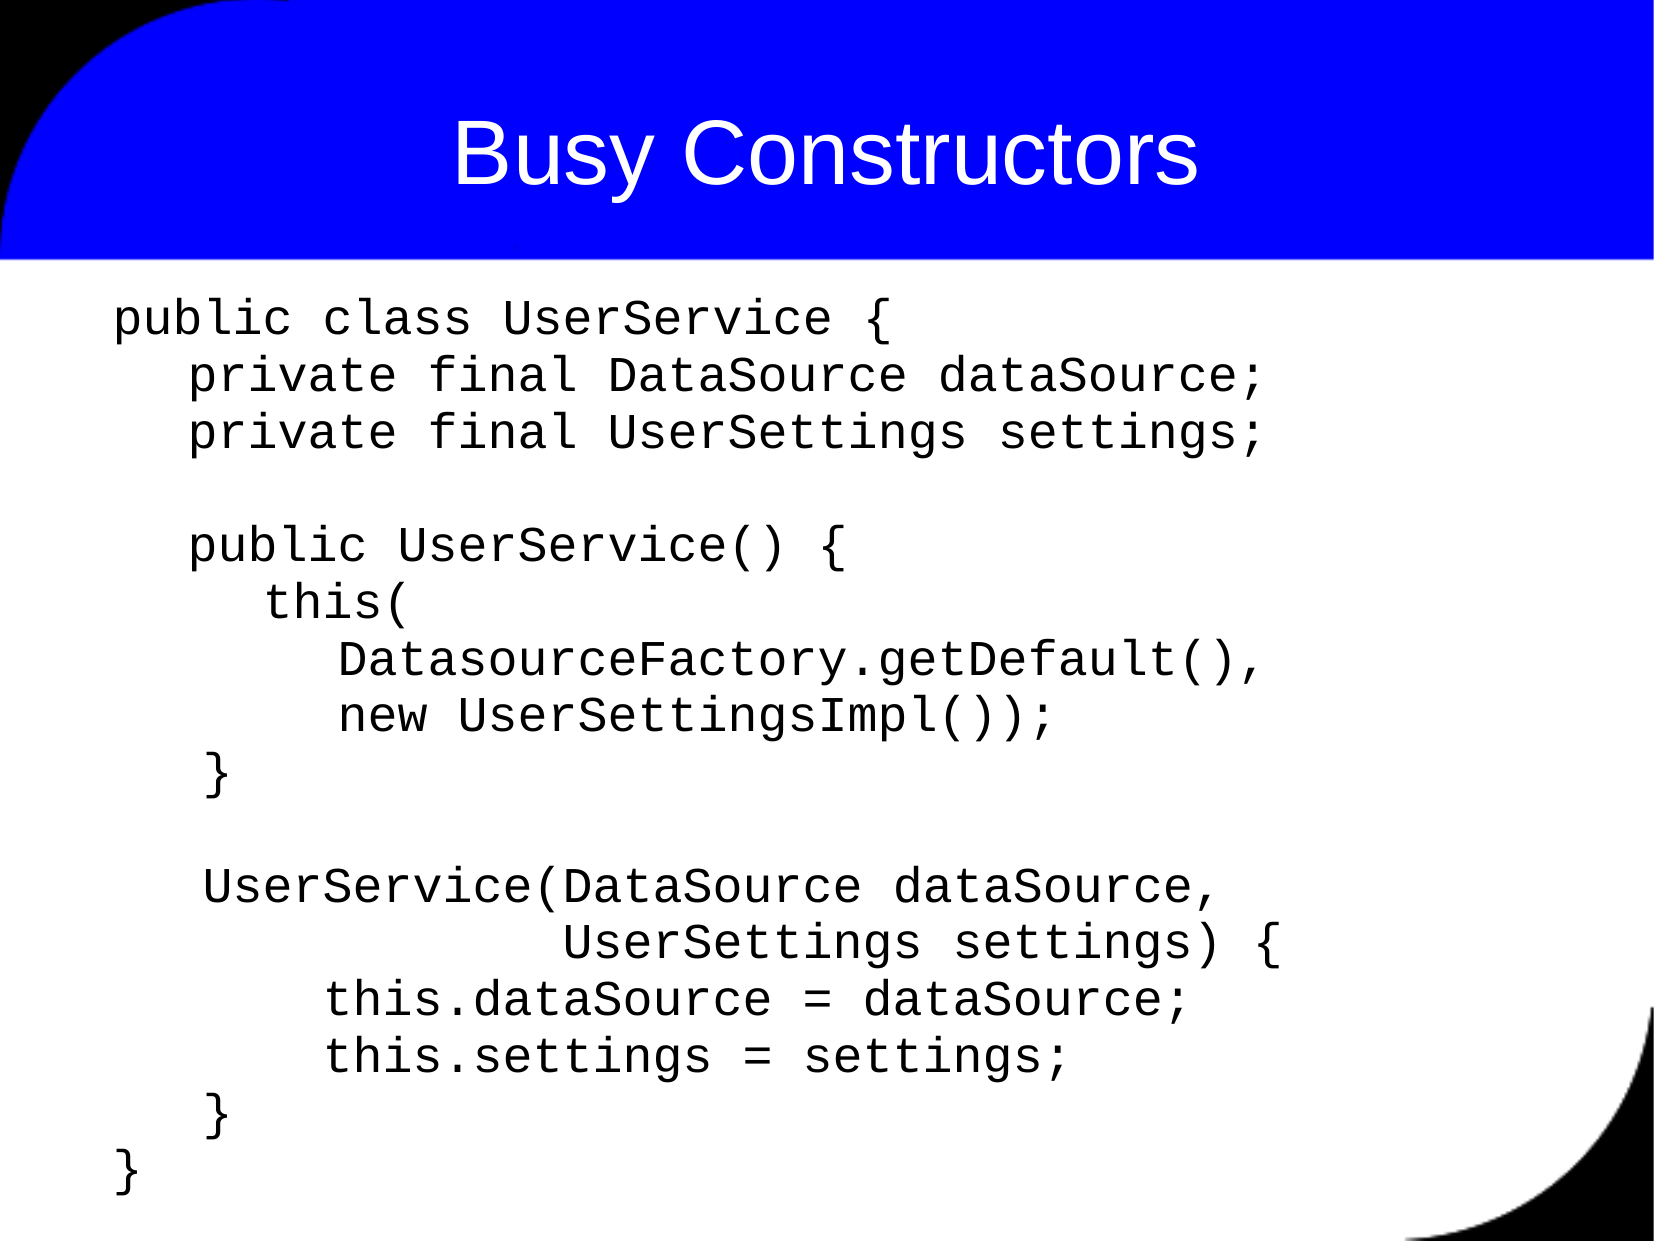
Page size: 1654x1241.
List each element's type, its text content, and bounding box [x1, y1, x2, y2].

title Busy Constructors [82, 56, 1571, 250]
subtitle public class UserService { private final DataSource dataSource; private final UserSettings settings; public UserService() { this( DatasourceFactory.getDefault(), new UserSettingsImpl()); } UserService(DataSource dataSource, UserSettings settings) { this.dataSource = dataSource; this.settings = settings; } } [112, 280, 1654, 1213]
picture [0, 0, 1654, 1241]
